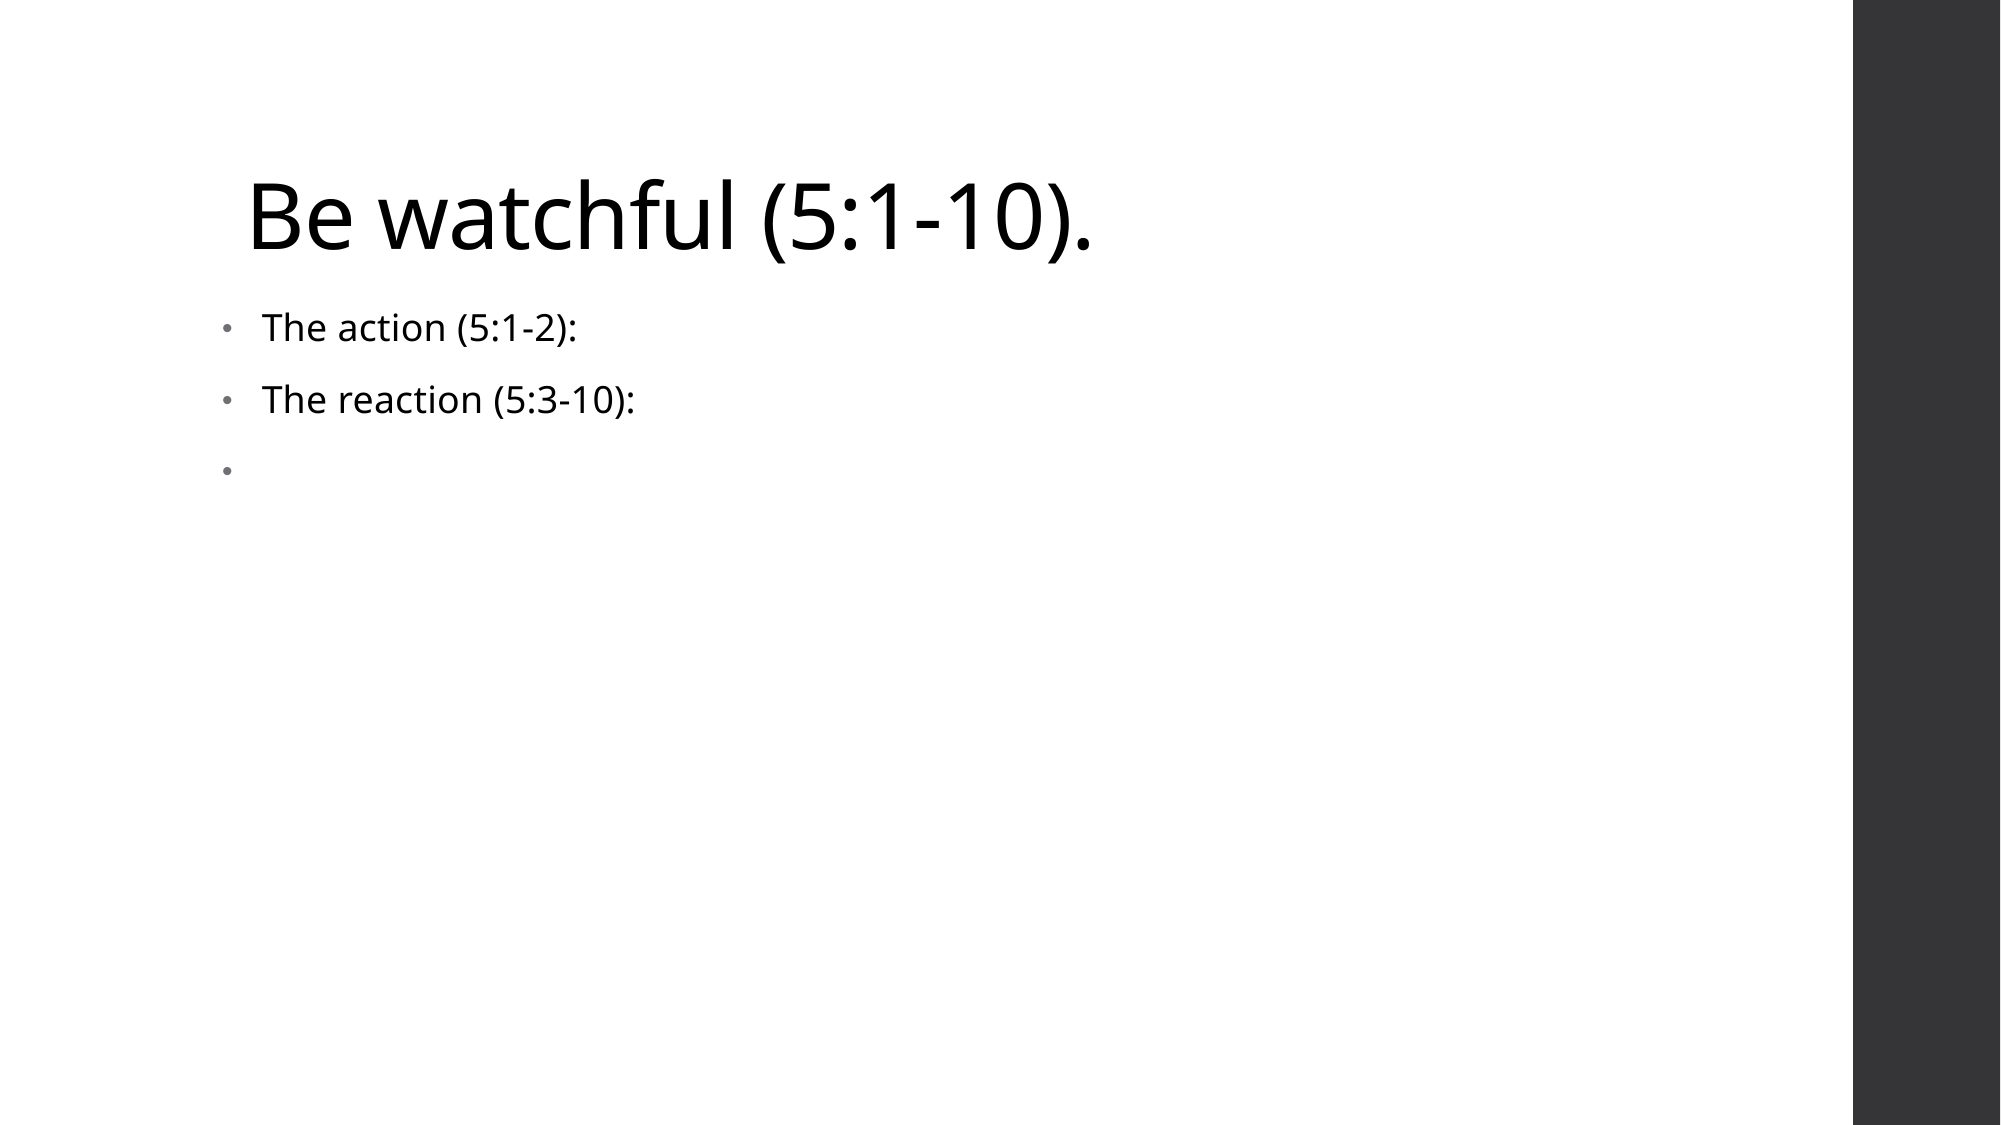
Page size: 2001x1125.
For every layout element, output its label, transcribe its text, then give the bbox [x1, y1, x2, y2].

title Be watchful (5:1-10). [206, 60, 1797, 278]
list The action (5:1-2): The reaction (5:3-10): [206, 299, 1617, 1014]
